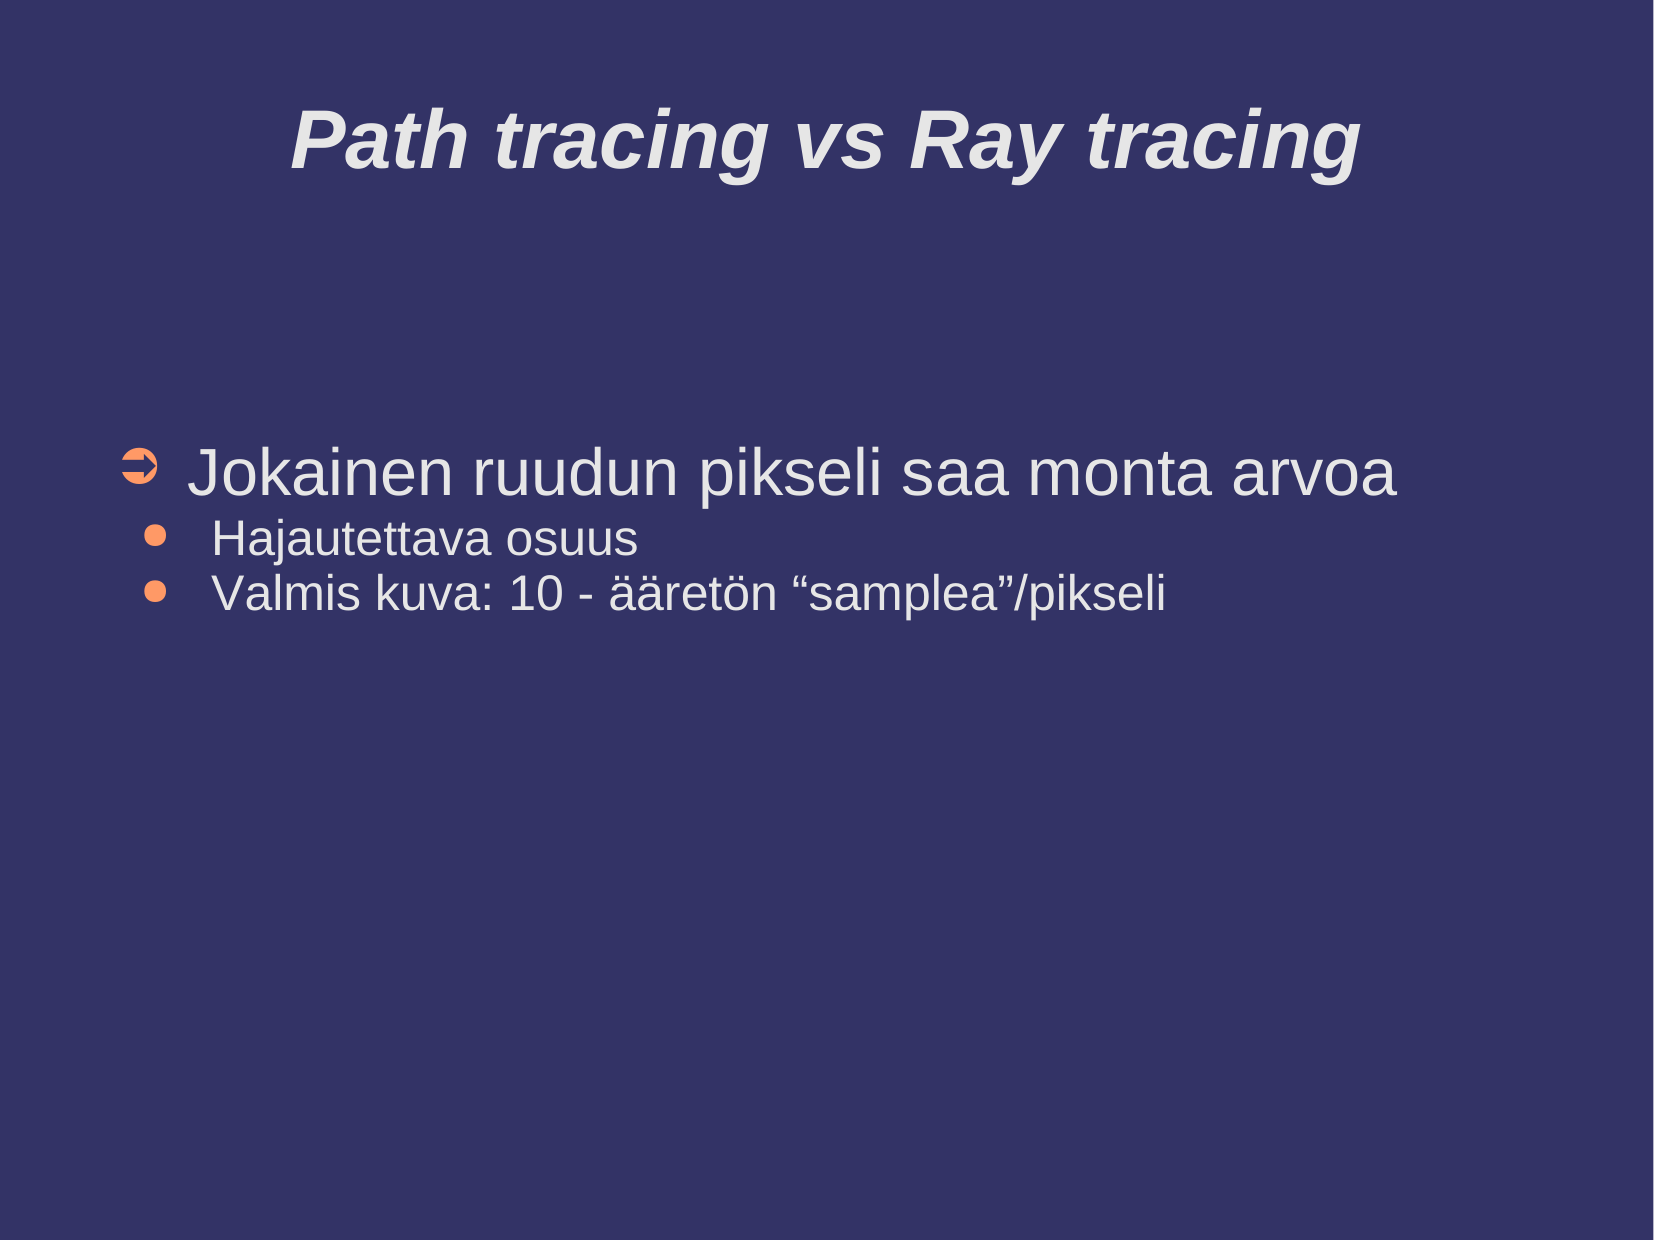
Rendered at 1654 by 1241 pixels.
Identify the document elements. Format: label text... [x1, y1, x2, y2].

title Path tracing vs Ray tracing [59, 61, 1595, 219]
list Jokainen ruudun pikseli saa monta arvoa Hajautettava osuus Valmis kuva: 10 - ääretön “samplea”/pikseli [105, 435, 1576, 1111]
